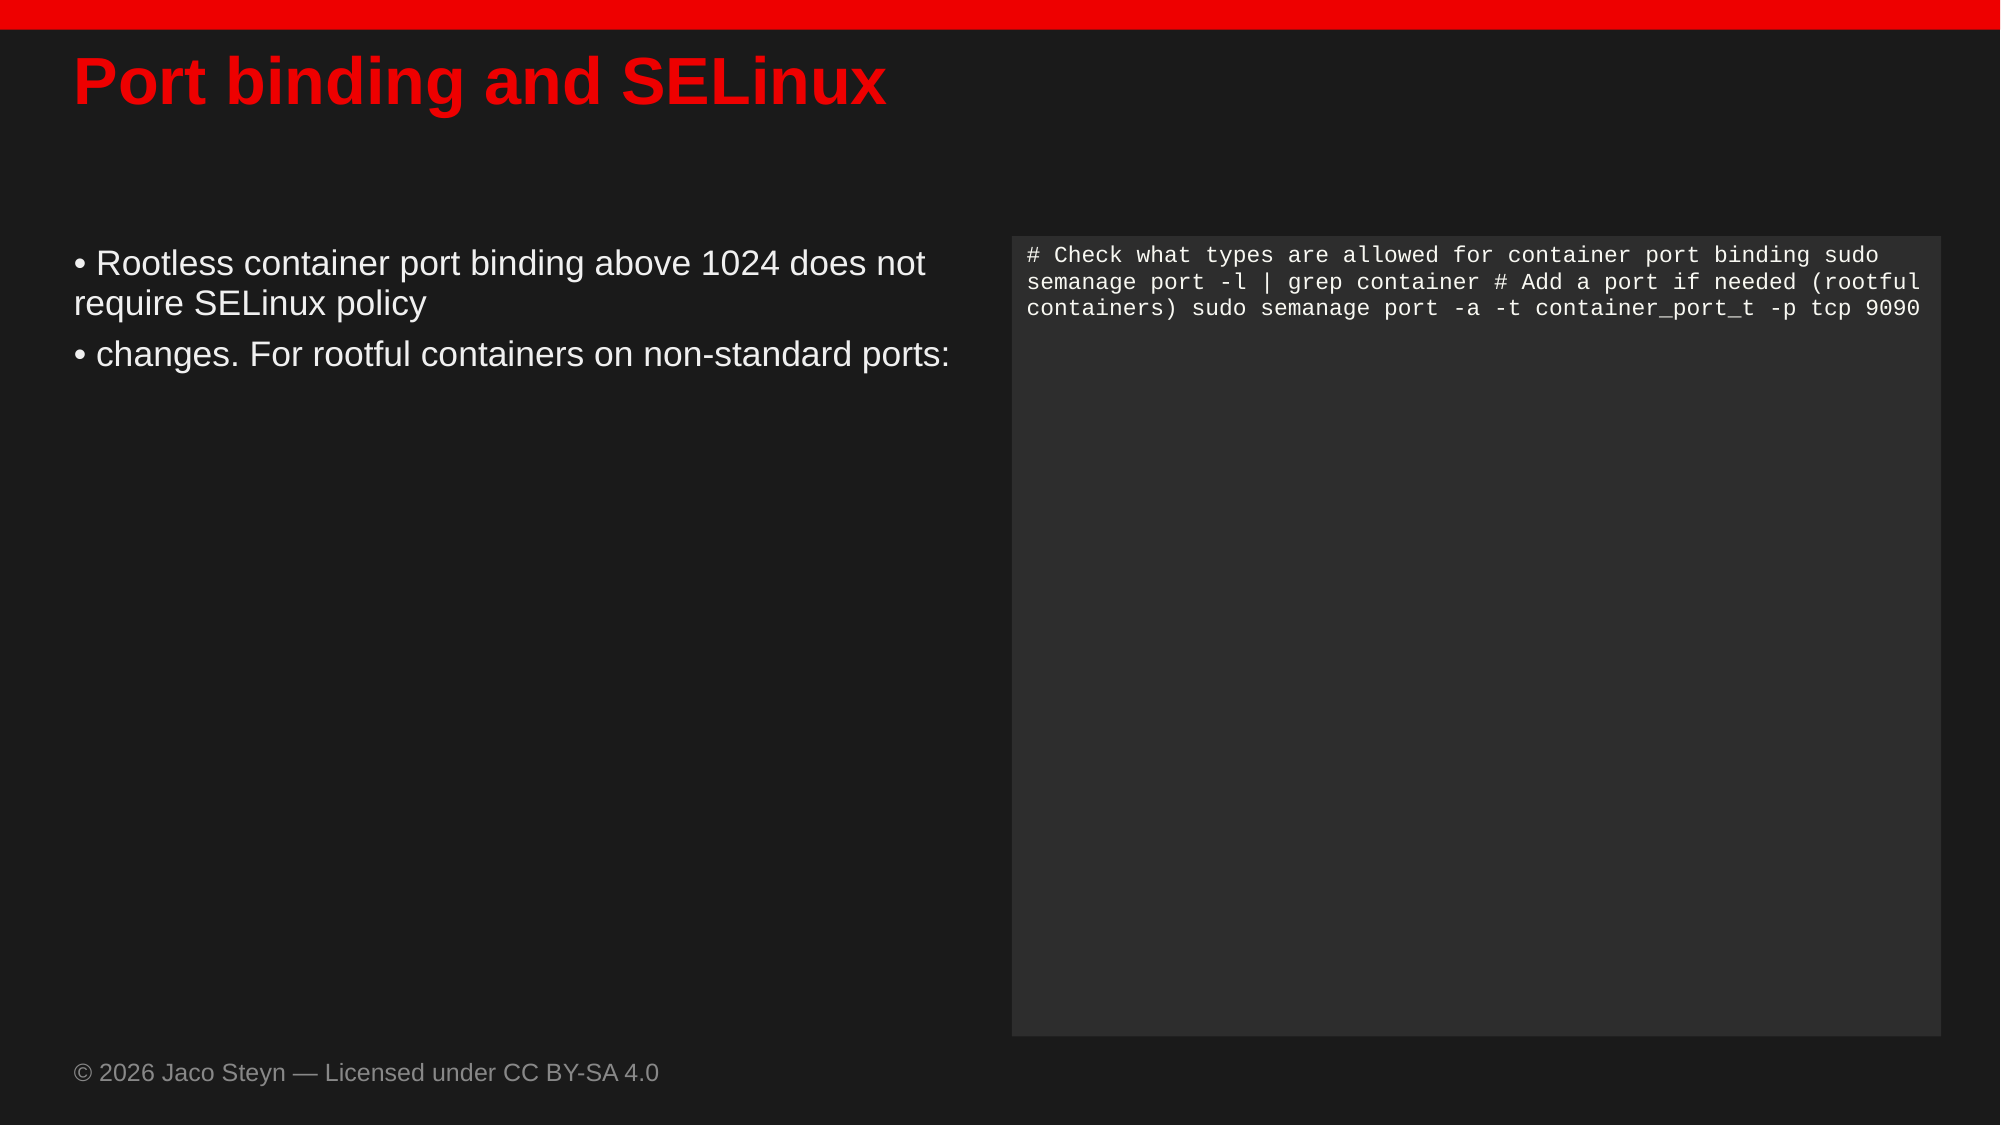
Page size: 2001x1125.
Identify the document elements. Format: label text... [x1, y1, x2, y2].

text_box • Rootless container port binding above 1024 does not require SELinux policy • changes. For rootful containers on non-standard ports: [59, 236, 989, 1037]
text_box [0, 0, 2001, 30]
text_box Port binding and SELinux [59, 36, 1942, 208]
text_box # Check what types are allowed for container port binding sudo semanage port -l | grep container # Add a port if needed (rootful containers) sudo semanage port -a -t container_port_t -p tcp 9090 [1011, 236, 1942, 1037]
text_box © 2026 Jaco Steyn — Licensed under CC BY-SA 4.0 [59, 1051, 1942, 1093]
